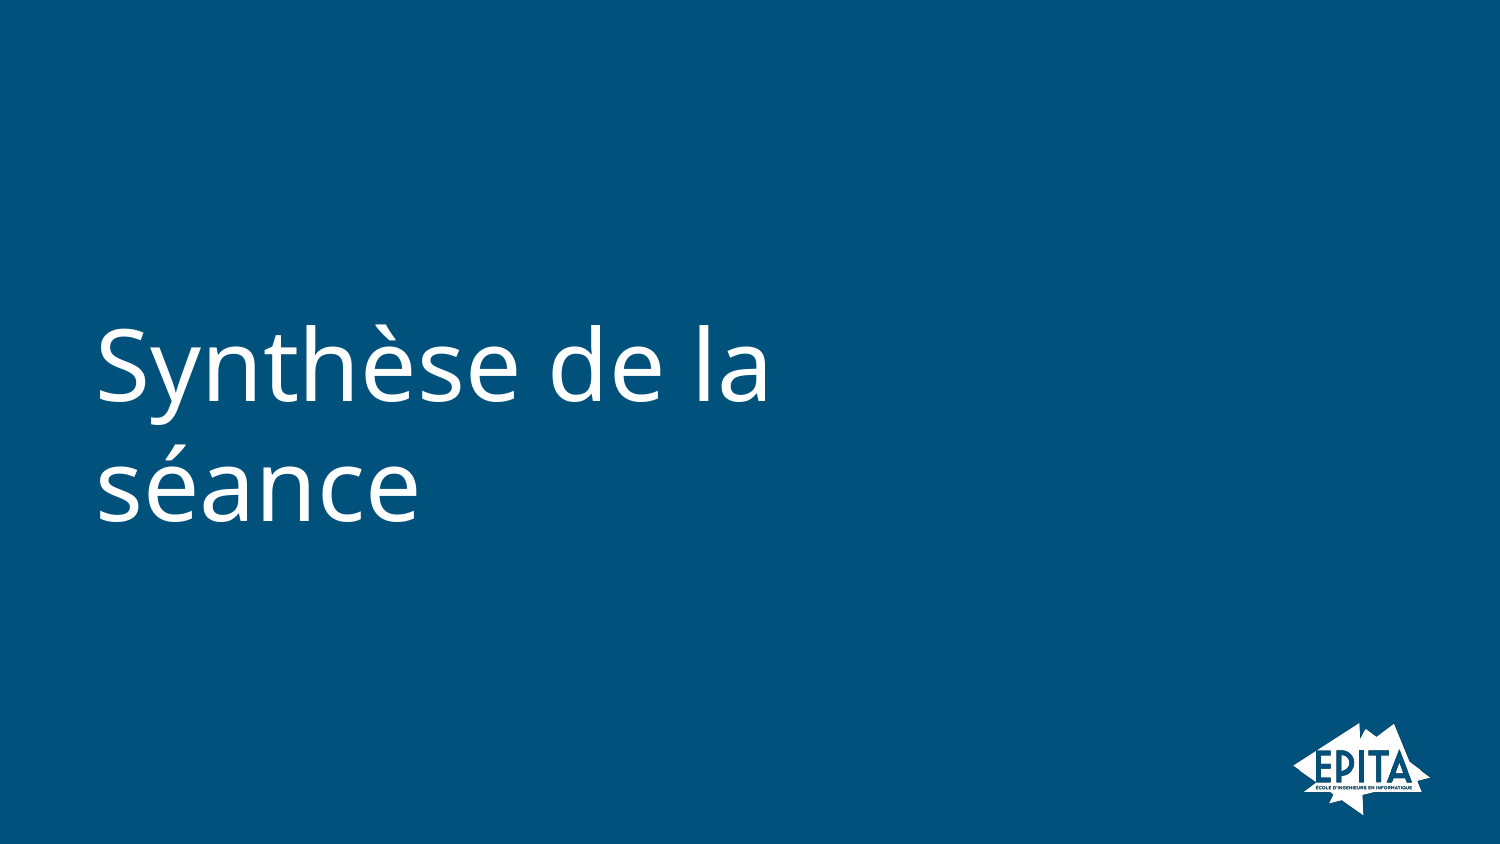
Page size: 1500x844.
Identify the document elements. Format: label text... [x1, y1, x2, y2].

picture [1295, 753, 1315, 780]
picture [1306, 725, 1428, 814]
title Synthèse de la séance [80, 86, 1003, 758]
